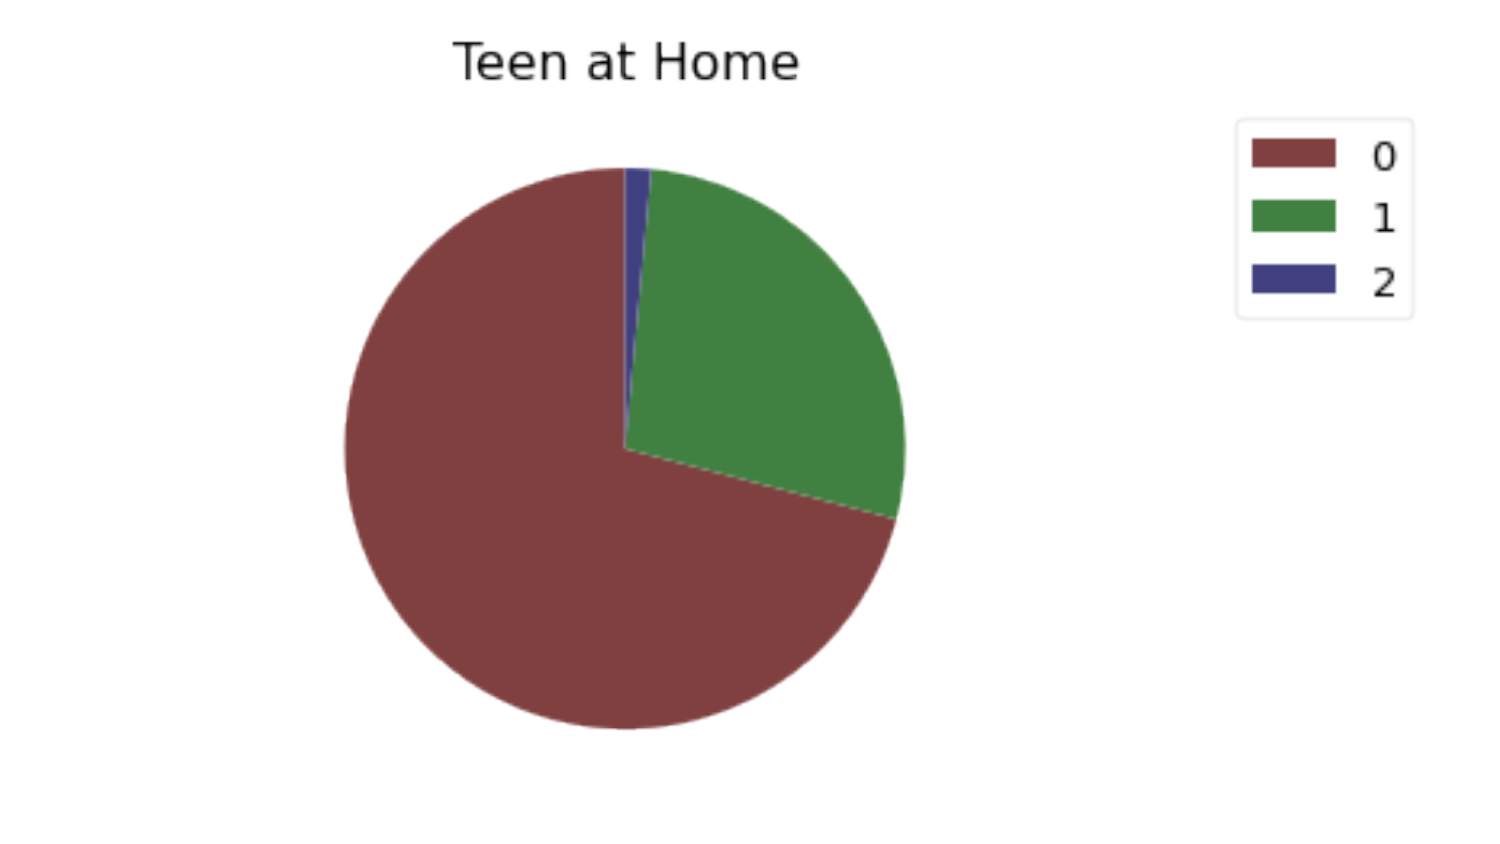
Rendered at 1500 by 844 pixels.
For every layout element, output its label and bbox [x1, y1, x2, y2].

picture [63, 20, 1437, 824]
